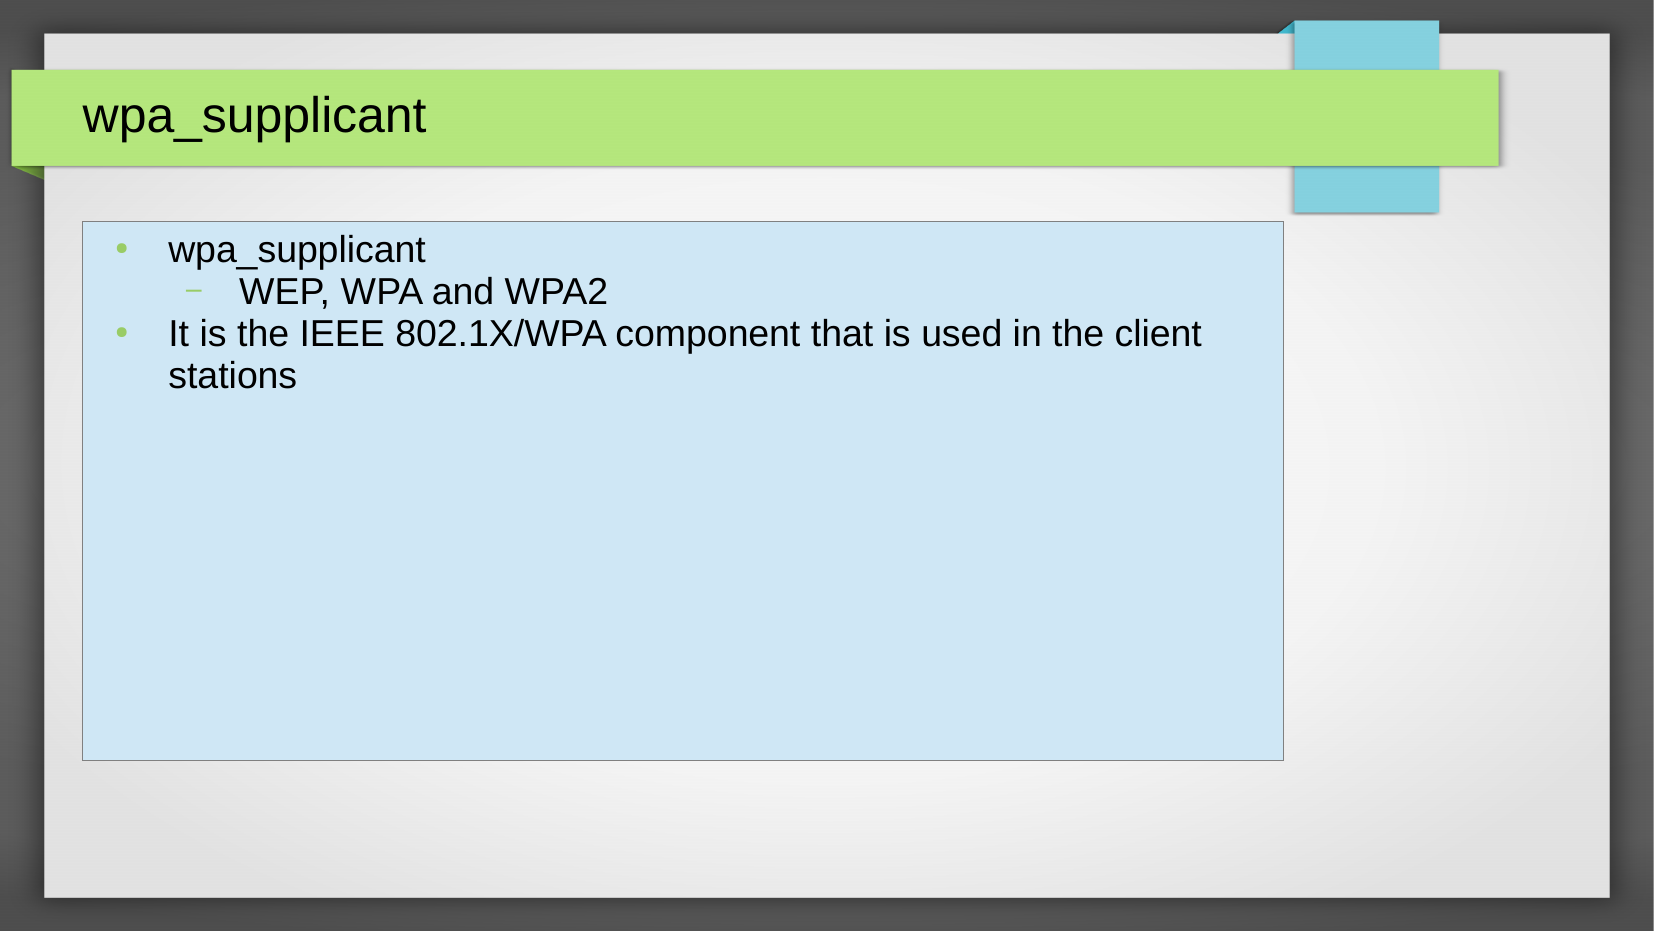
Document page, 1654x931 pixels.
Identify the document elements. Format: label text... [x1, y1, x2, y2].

title wpa_supplicant [82, 70, 1264, 160]
list wpa_supplicant WEP, WPA and WPA2 It is the IEEE 802.1X/WPA component that is used in the client stations [82, 221, 1284, 761]
picture [0, 0, 1654, 931]
